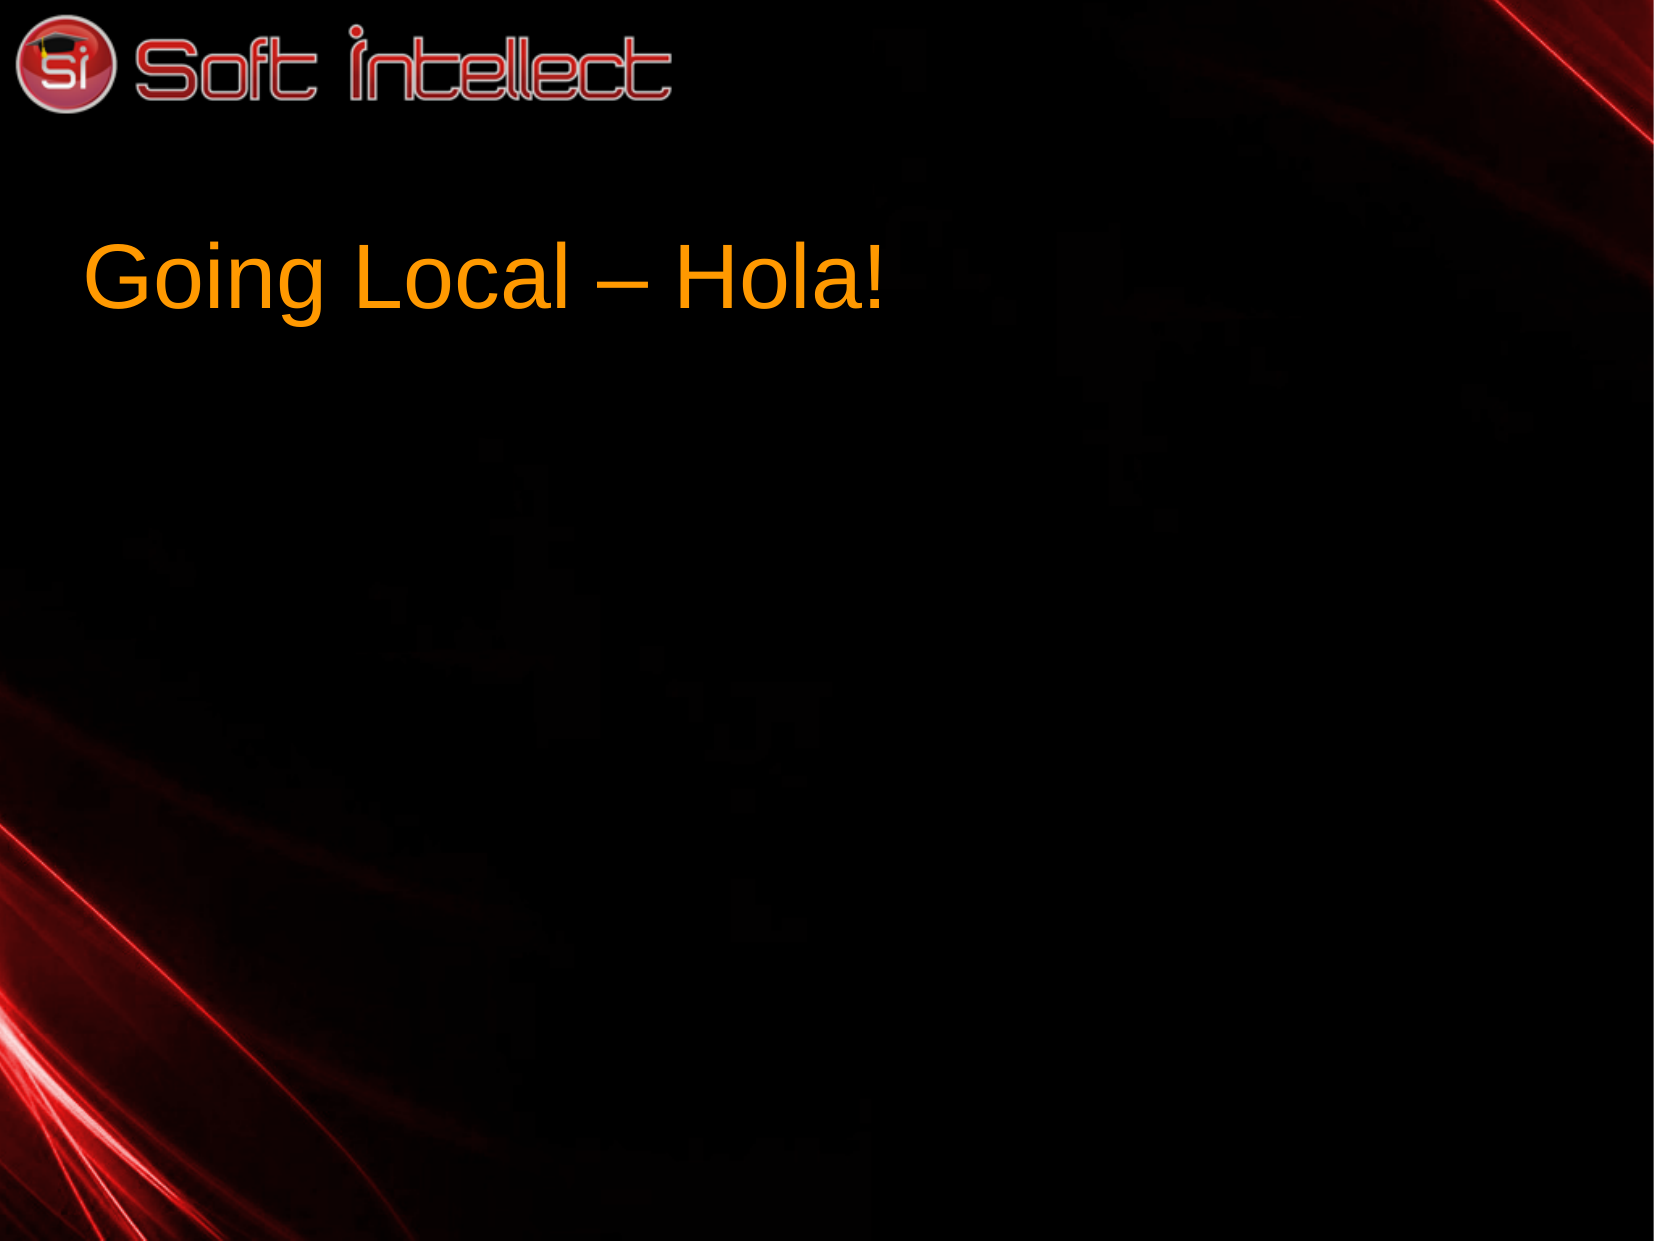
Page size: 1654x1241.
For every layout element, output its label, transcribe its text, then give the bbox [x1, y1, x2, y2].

title Going Local – Hola! [82, 173, 1571, 381]
picture [0, 0, 1654, 1241]
